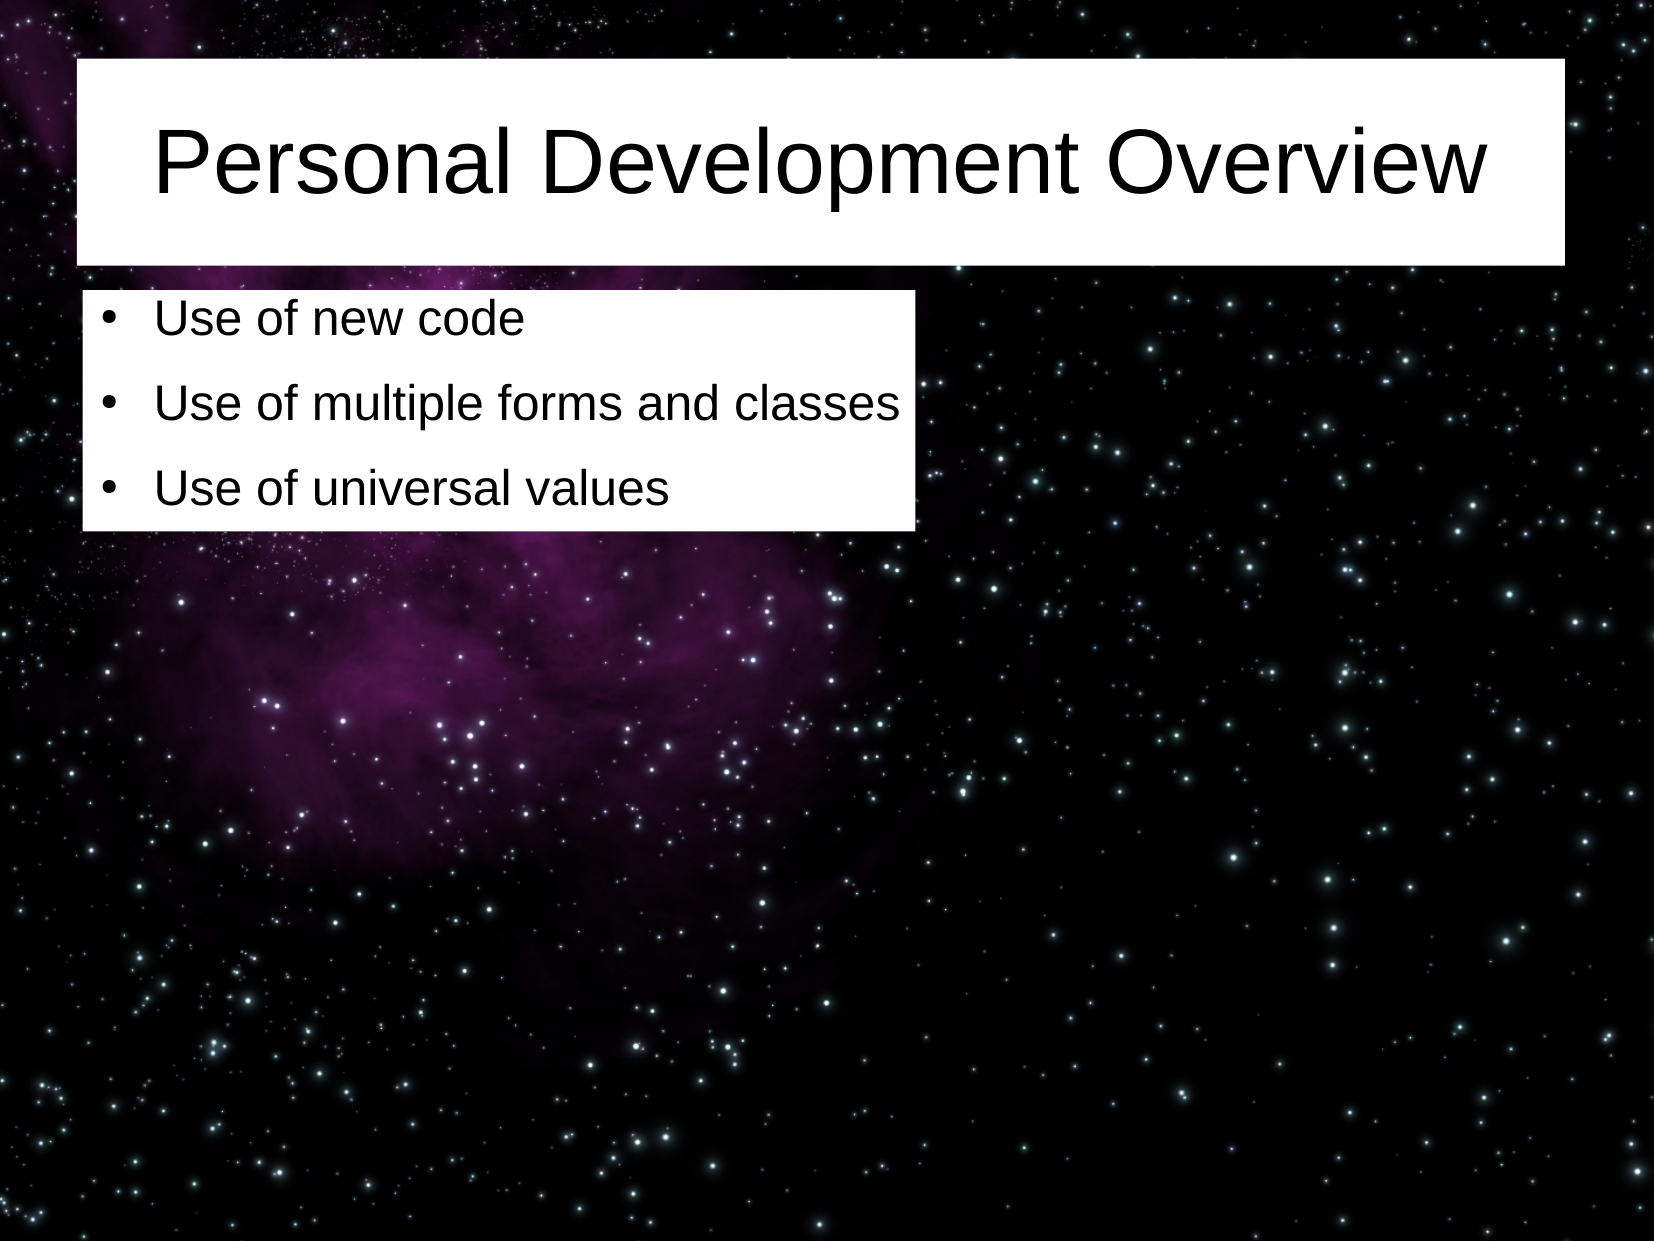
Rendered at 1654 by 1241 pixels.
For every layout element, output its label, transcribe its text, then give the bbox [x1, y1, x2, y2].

list Use of new code Use of multiple forms and classes Use of universal values [82, 290, 916, 532]
title Personal Development Overview [76, 58, 1565, 266]
picture [0, 0, 1654, 1241]
